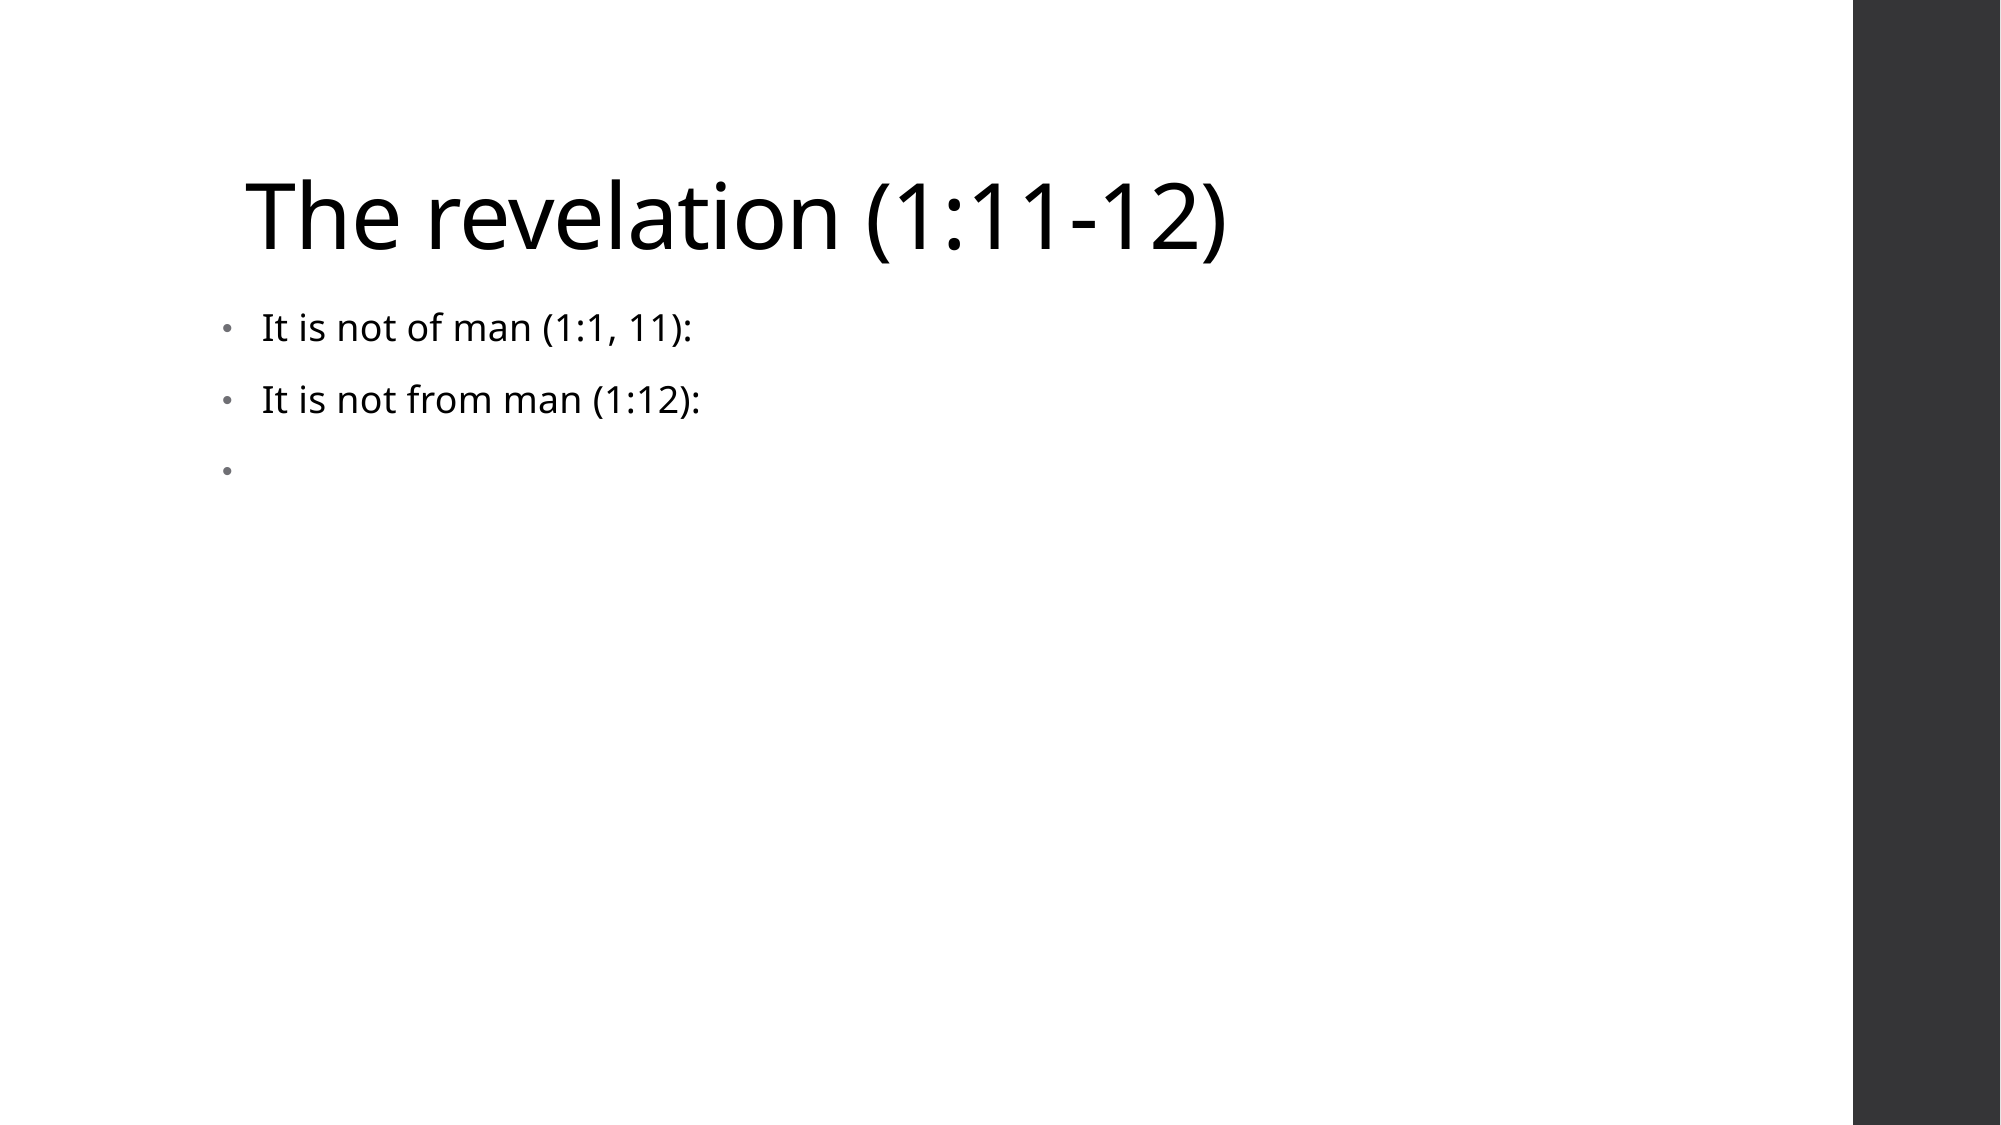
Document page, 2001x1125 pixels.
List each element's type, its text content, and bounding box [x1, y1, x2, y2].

list It is not of man (1:1, 11): It is not from man (1:12): [206, 299, 1617, 1014]
title The revelation (1:11-12) [206, 60, 1797, 278]
